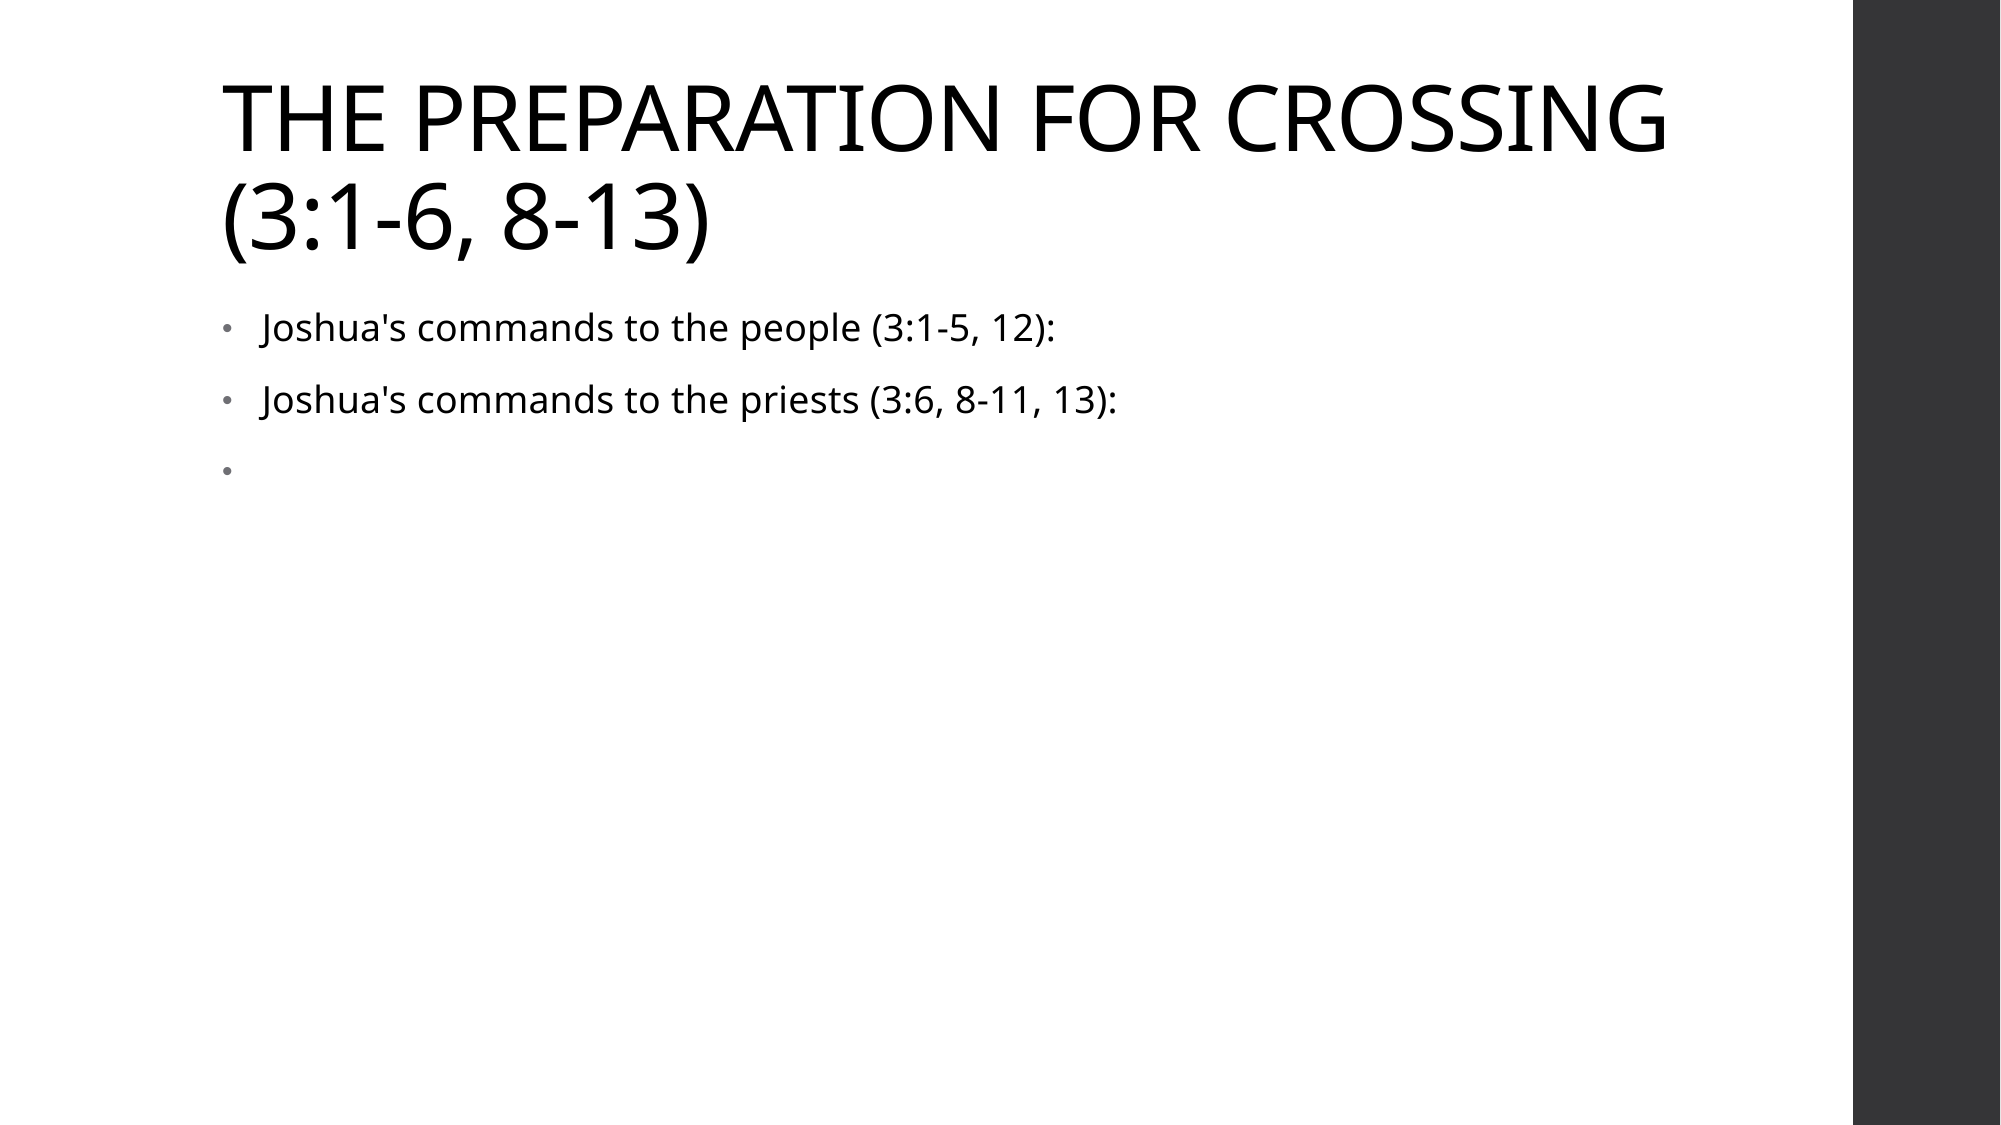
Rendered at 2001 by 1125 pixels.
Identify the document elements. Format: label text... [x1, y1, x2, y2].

title THE PREPARATION FOR CROSSING (3:1-6, 8-13) [206, 60, 1797, 278]
list Joshua's commands to the people (3:1-5, 12): Joshua's commands to the priests (3:6, 8-11, 13): [206, 299, 1617, 1014]
